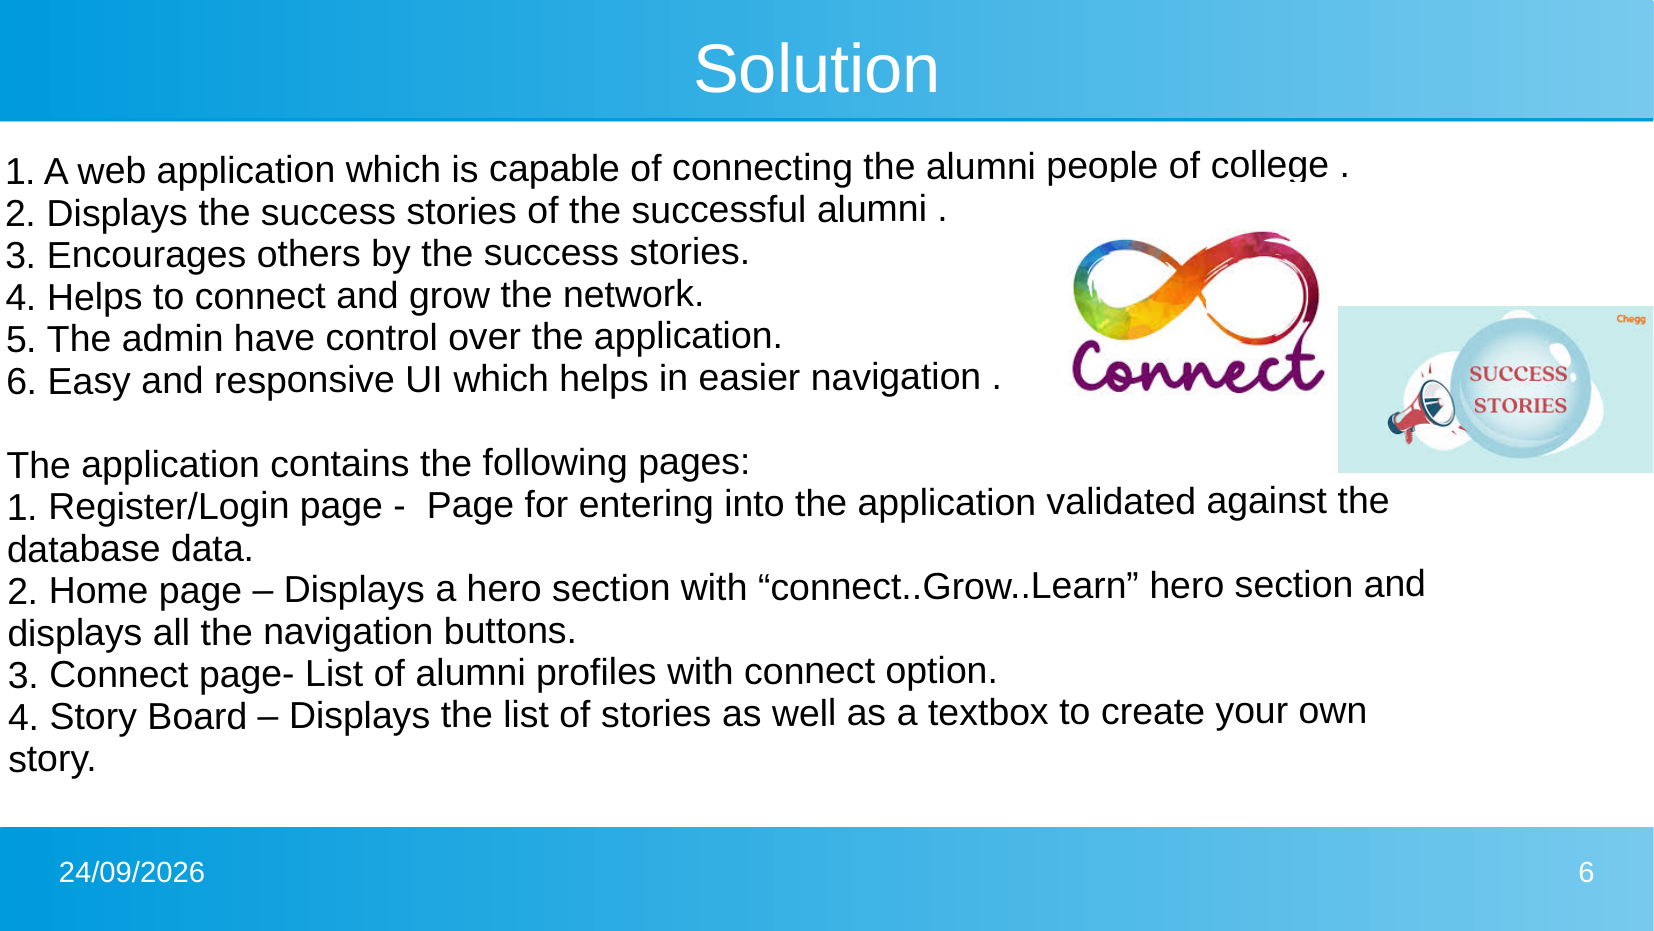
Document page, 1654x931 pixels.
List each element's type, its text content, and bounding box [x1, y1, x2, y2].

picture [1068, 182, 1329, 443]
title Solution [59, 29, 1595, 108]
text_box 1. A web application which is capable of connecting the alumni people of college . 2. Displays the success stories of the successful alumni . 3. Encourages others by the success stories. 4. Helps to connect and grow the network. 5. The admin have control over the application. 6. Easy and responsive UI which helps in easier navigation . The application contains the following pages: 1. Register/Login page - Page for entering into the application validated against the database data. 2. Home page – Displays a hero section with “connect..Grow..Learn” hero section and displays all the navigation buttons. 3. Connect page- List of alumni profiles with connect option. 4. Story Board – Displays the list of stories as well as a textbox to create your own story. [0, 134, 1474, 931]
picture [1338, 306, 1654, 473]
